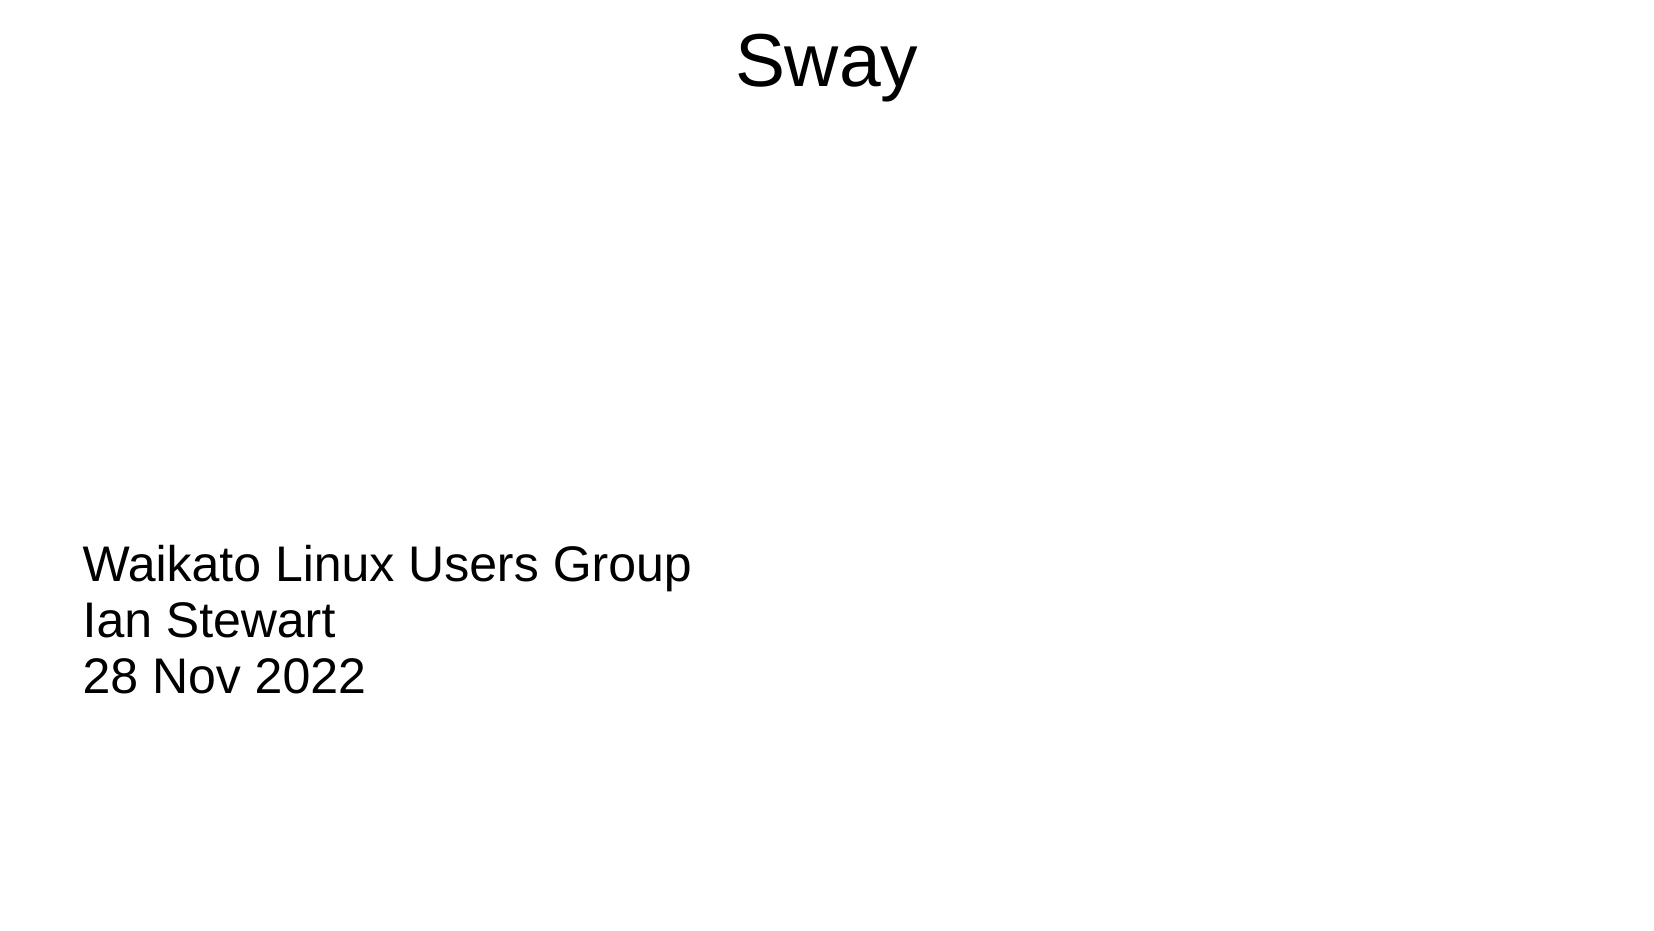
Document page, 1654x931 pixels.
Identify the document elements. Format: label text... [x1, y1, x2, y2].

subtitle Waikato Linux Users Group Ian Stewart 28 Nov 2022 [82, 536, 1571, 779]
title Sway [82, 18, 1571, 103]
